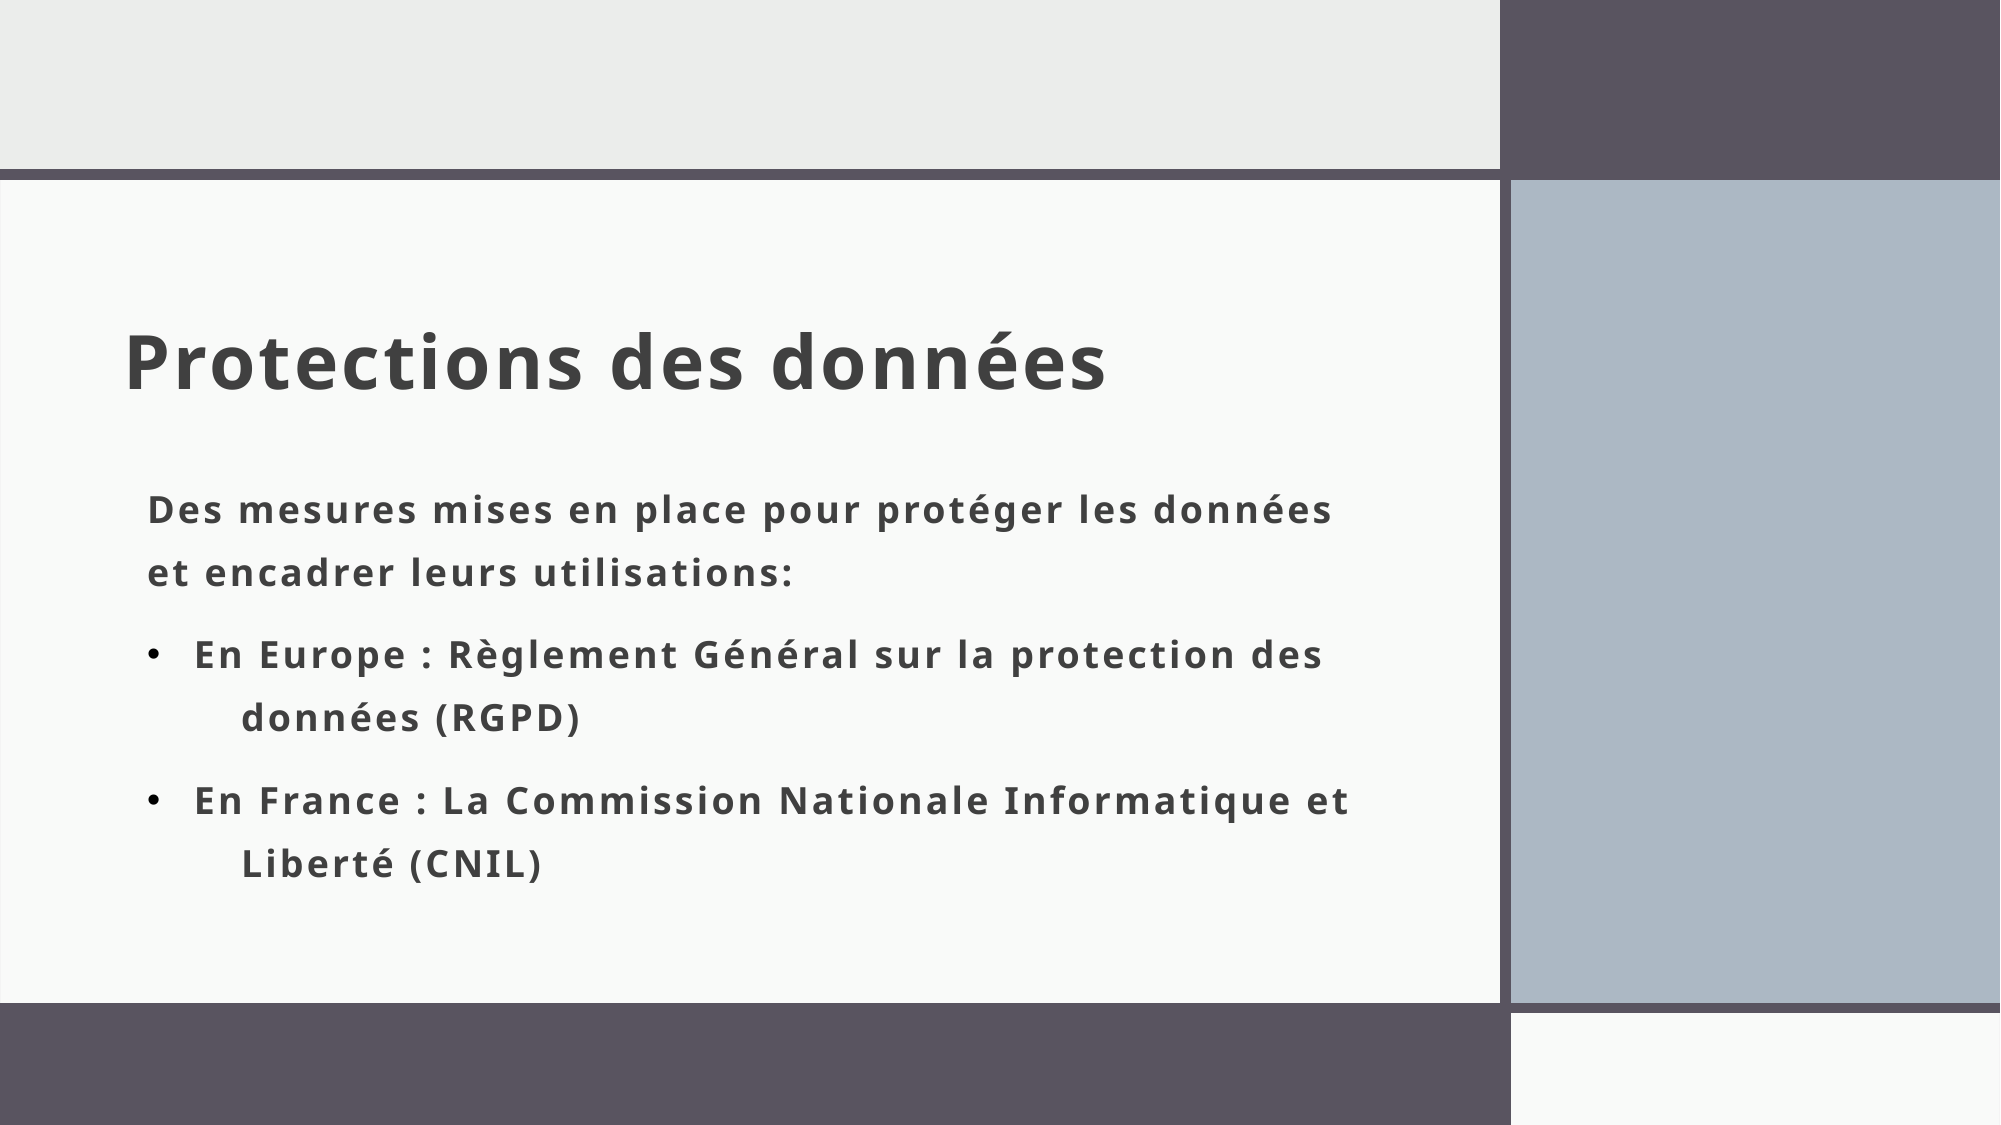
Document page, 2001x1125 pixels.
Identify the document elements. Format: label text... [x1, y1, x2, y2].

list Des mesures mises en place pour protéger les données et encadrer leurs utilisations: En Europe : Règlement Général sur la protection des données (RGPD) En France : La Commission Nationale Informatique et Liberté (CNIL) [129, 450, 1378, 948]
title Protections des données [105, 242, 1354, 430]
text_box [0, 0, 2000, 1125]
